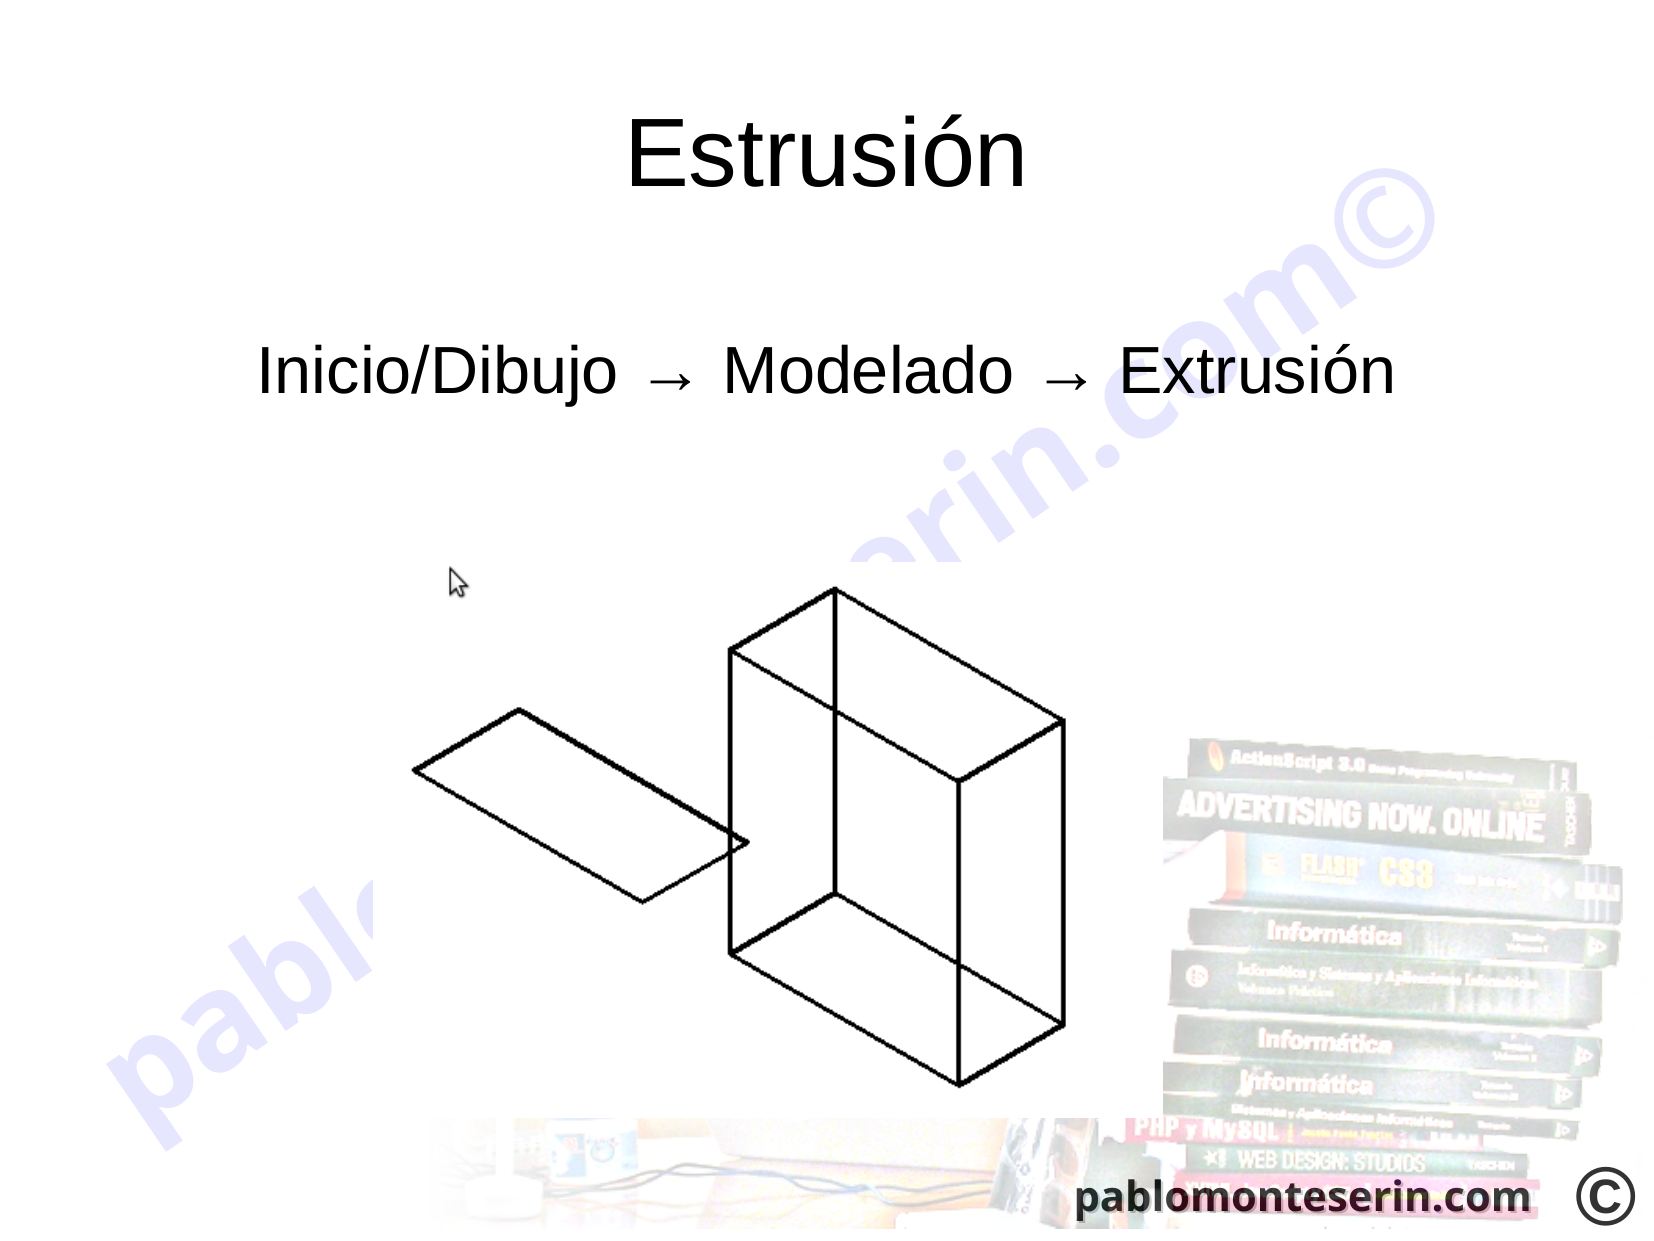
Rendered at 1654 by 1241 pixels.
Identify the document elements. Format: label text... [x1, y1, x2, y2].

title Estrusión [82, 49, 1571, 257]
subtitle Inicio/Dibujo → Modelado → Extrusión [82, 290, 1571, 451]
picture [373, 562, 1654, 1229]
